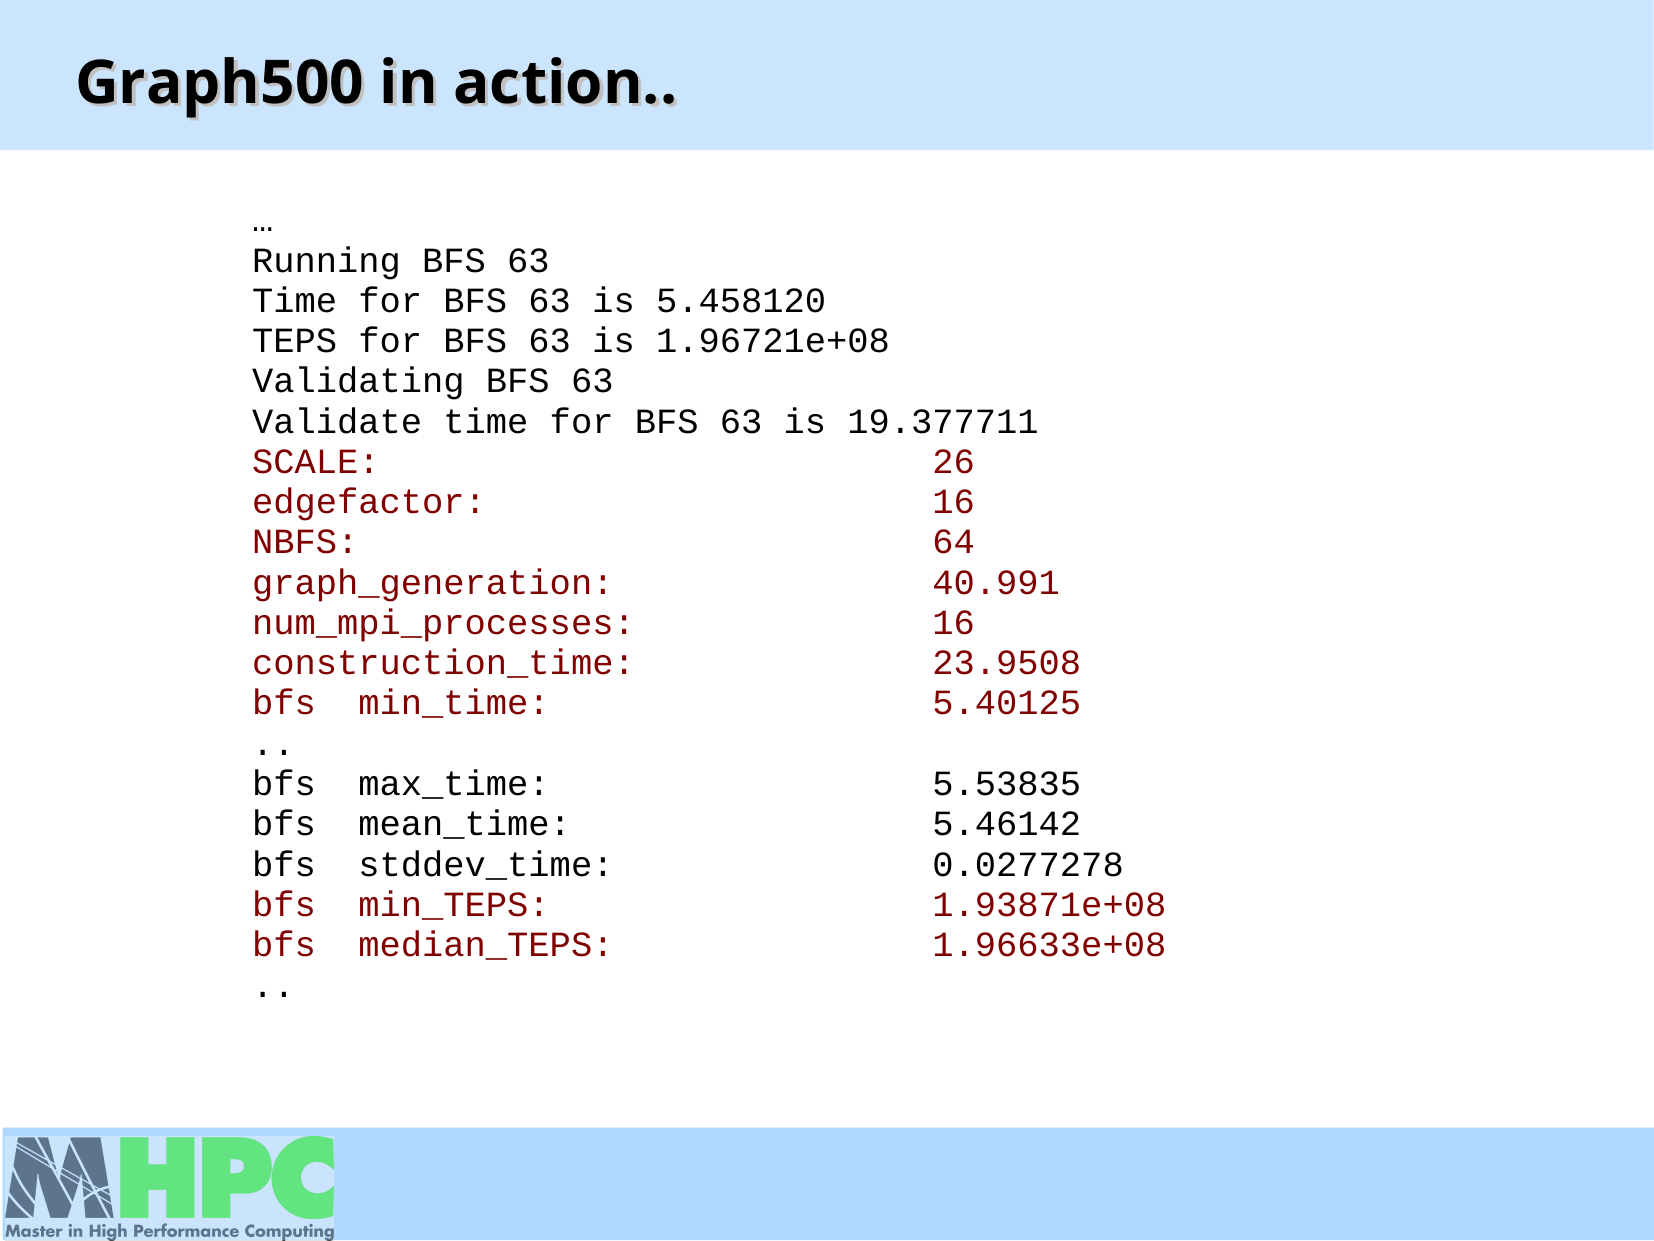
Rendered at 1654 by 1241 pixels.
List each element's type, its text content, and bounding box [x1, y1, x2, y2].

text_box … Running BFS 63 Time for BFS 63 is 5.458120 TEPS for BFS 63 is 1.96721e+08 Validating BFS 63 Validate time for BFS 63 is 19.377711 SCALE: 26 edgefactor: 16 NBFS: 64 graph_generation: 40.991 num_mpi_processes: 16 construction_time: 23.9508 bfs min_time: 5.40125 .. bfs max_time: 5.53835 bfs mean_time: 5.46142 bfs stddev_time: 0.0277278 bfs min_TEPS: 1.93871e+08 bfs median_TEPS: 1.96633e+08 .. [237, 194, 1471, 1051]
title Graph500 in action.. [75, 0, 1421, 184]
